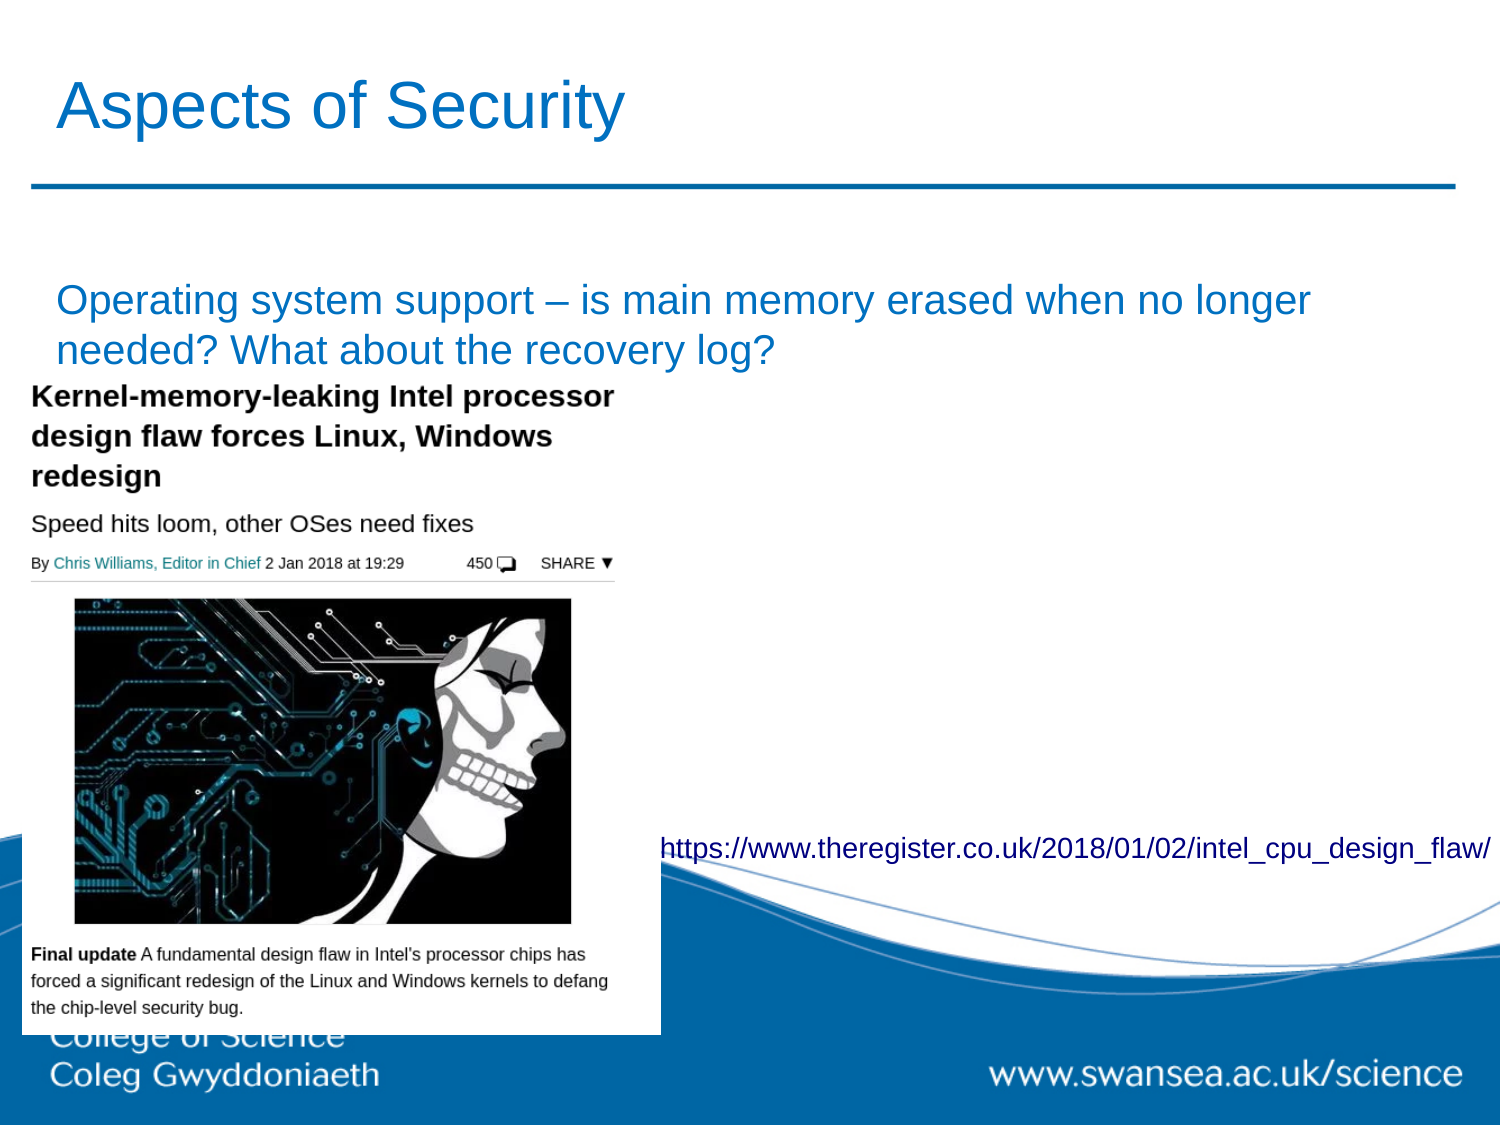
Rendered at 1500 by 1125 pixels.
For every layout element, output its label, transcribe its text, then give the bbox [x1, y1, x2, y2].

text_box https://www.theregister.co.uk/2018/01/02/intel_cpu_design_flaw/ [645, 825, 1500, 873]
text_box Aspects of Security [41, 54, 1164, 150]
text_box Operating system support – is main memory erased when no longer needed? What about the recovery log? [41, 265, 1471, 381]
picture [0, 0, 1500, 1125]
